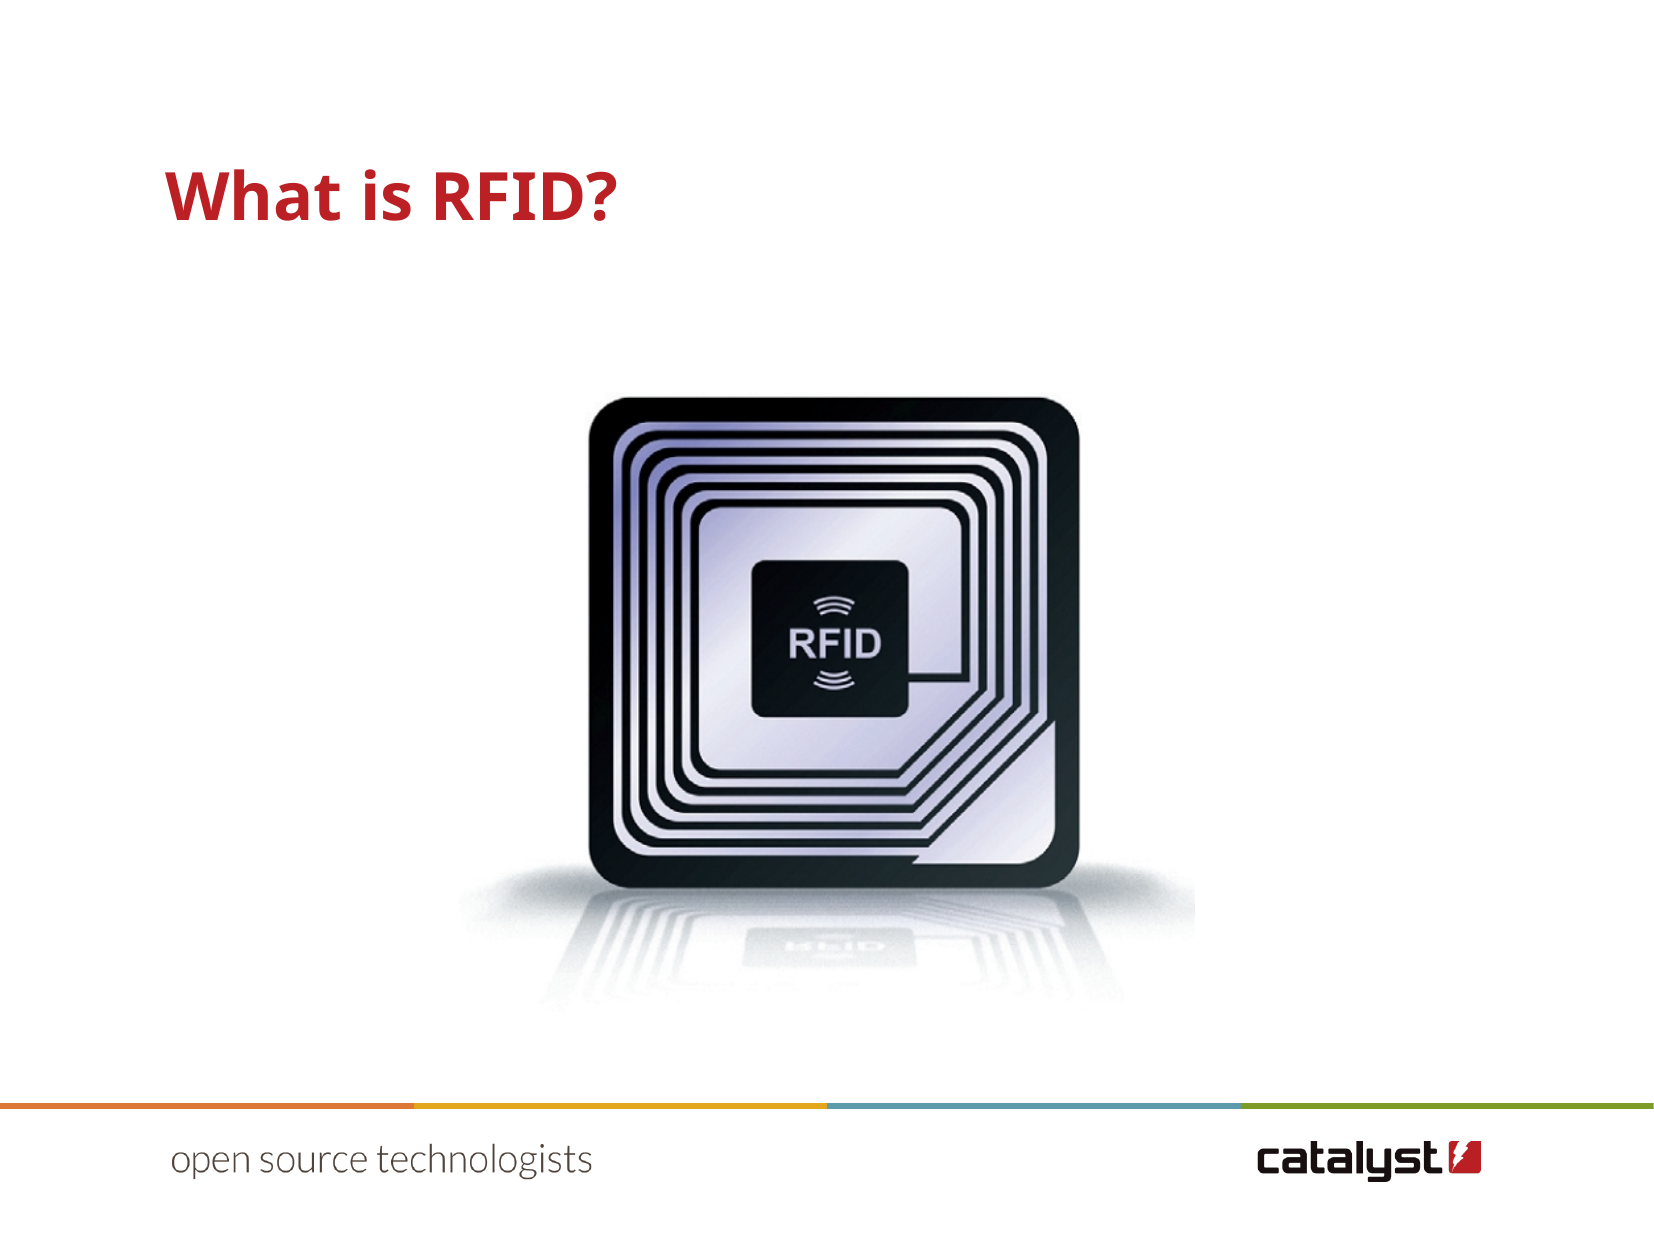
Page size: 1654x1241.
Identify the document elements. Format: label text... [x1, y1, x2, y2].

picture [459, 307, 1195, 1027]
picture [0, 1103, 1654, 1182]
title What is RFID? [165, 90, 1489, 298]
